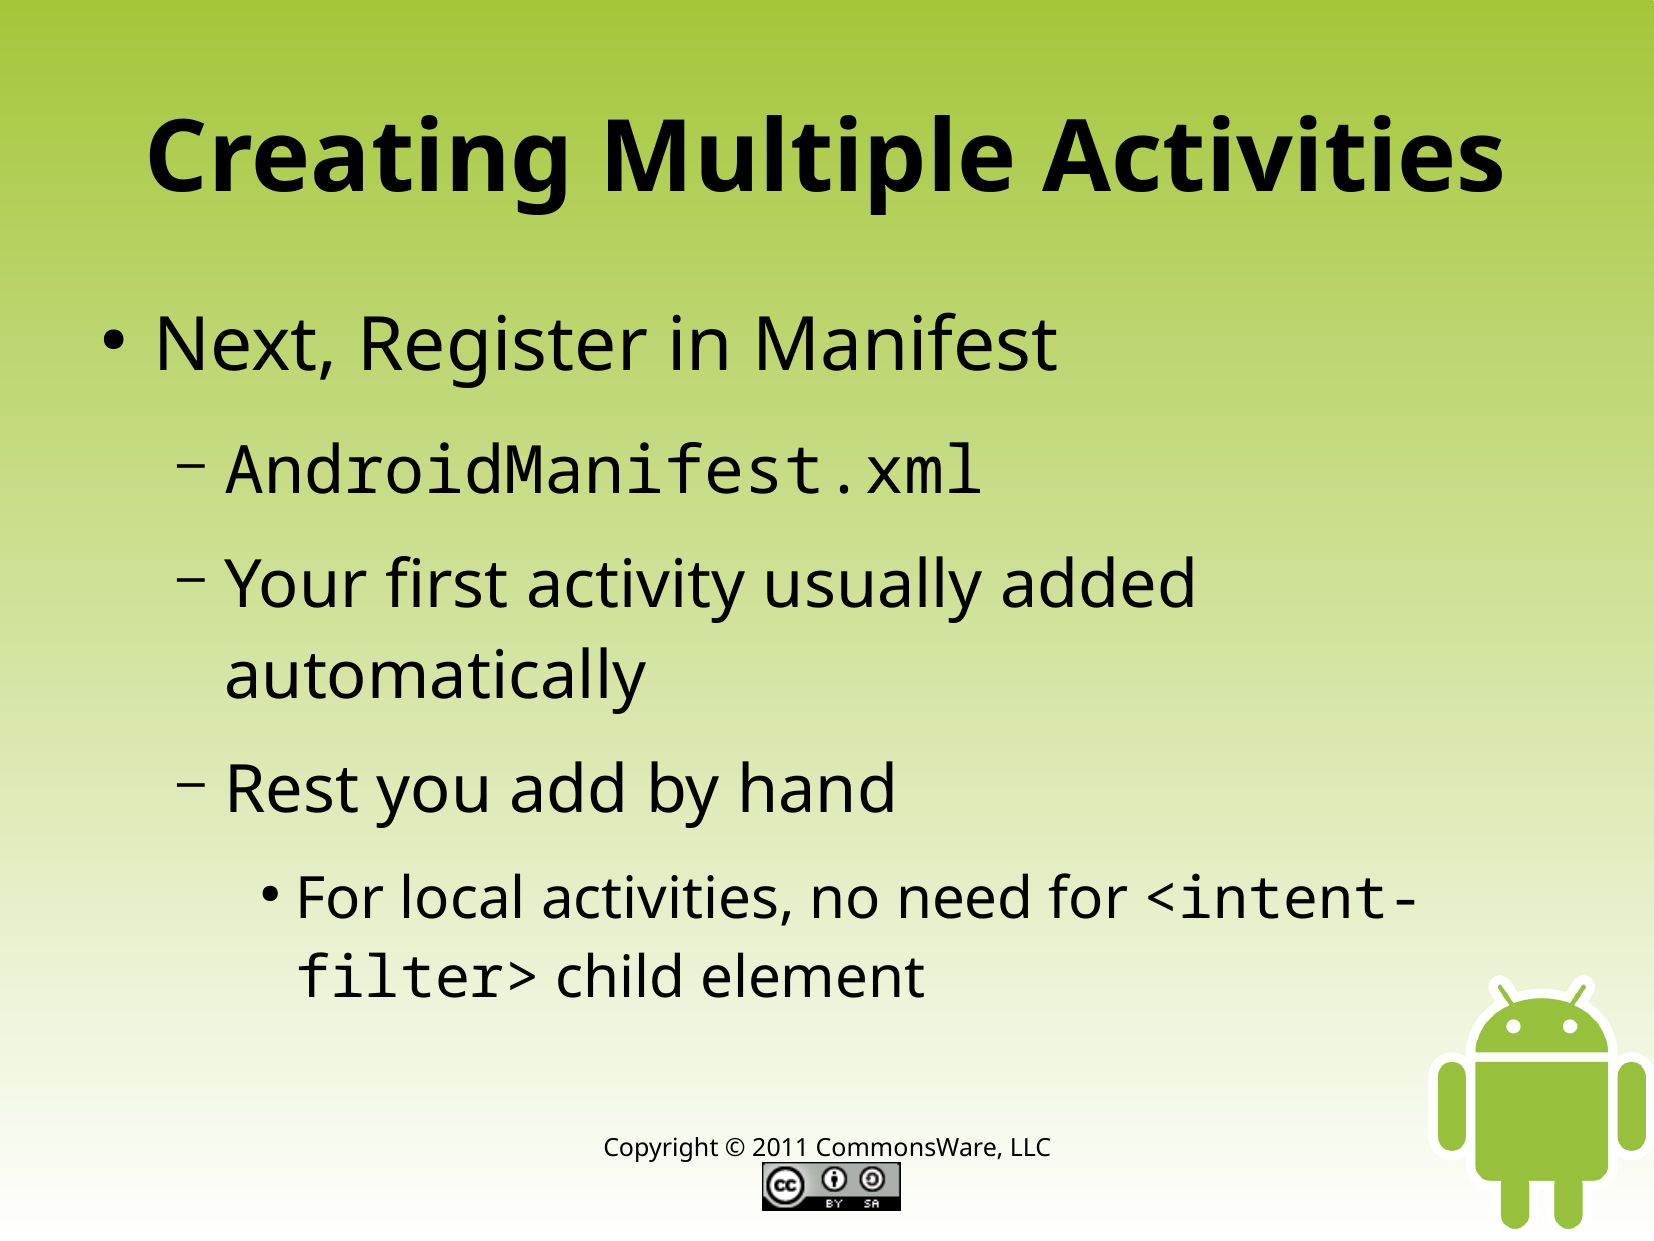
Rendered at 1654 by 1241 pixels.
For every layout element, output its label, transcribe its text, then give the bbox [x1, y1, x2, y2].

title Creating Multiple Activities [82, 49, 1571, 257]
picture [762, 1162, 901, 1211]
list Next, Register in Manifest AndroidManifest.xml Your first activity usually added automatically Rest you add by hand For local activities, no need for <intent-filter> child element [82, 290, 1538, 1088]
picture [1428, 975, 1654, 1238]
